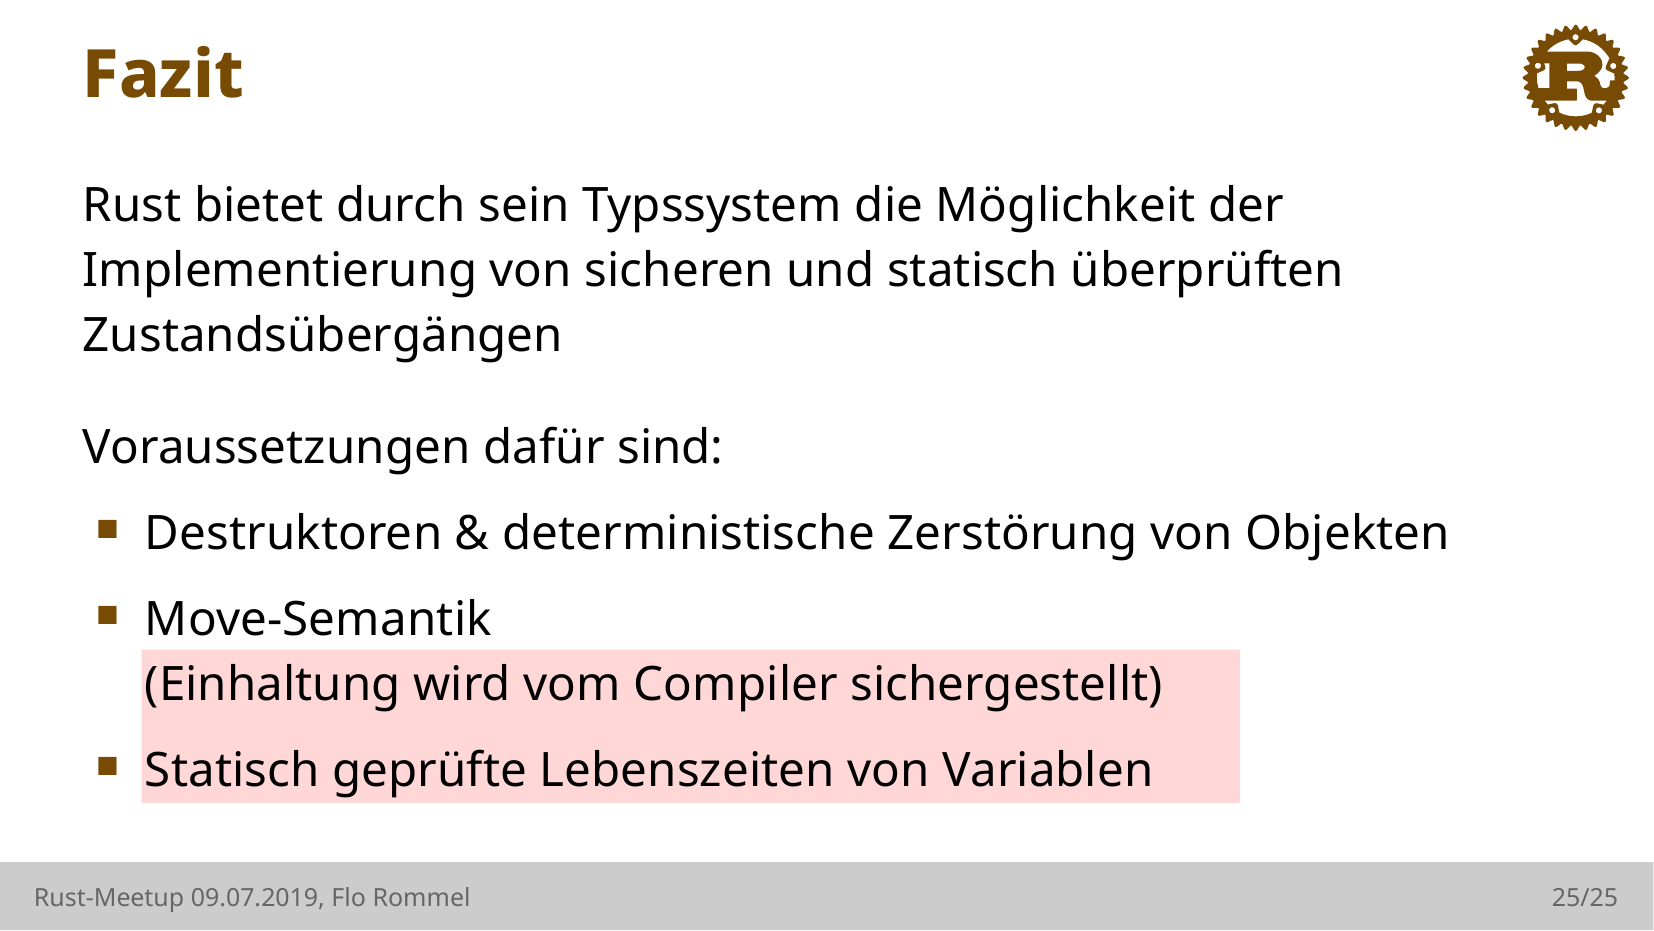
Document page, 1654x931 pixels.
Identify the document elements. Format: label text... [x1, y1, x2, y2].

title Fazit [82, 25, 1512, 119]
list Rust bietet durch sein Typssystem die Möglichkeit der Implementierung von sicheren und statisch überprüften Zustandsübergängen Voraussetzungen dafür sind: Destruktoren & deterministische Zerstörung von Objekten Move-Semantik (Einhaltung wird vom Compiler sichergestellt) Statisch geprüfte Lebenszeiten von Variablen [82, 170, 1571, 804]
